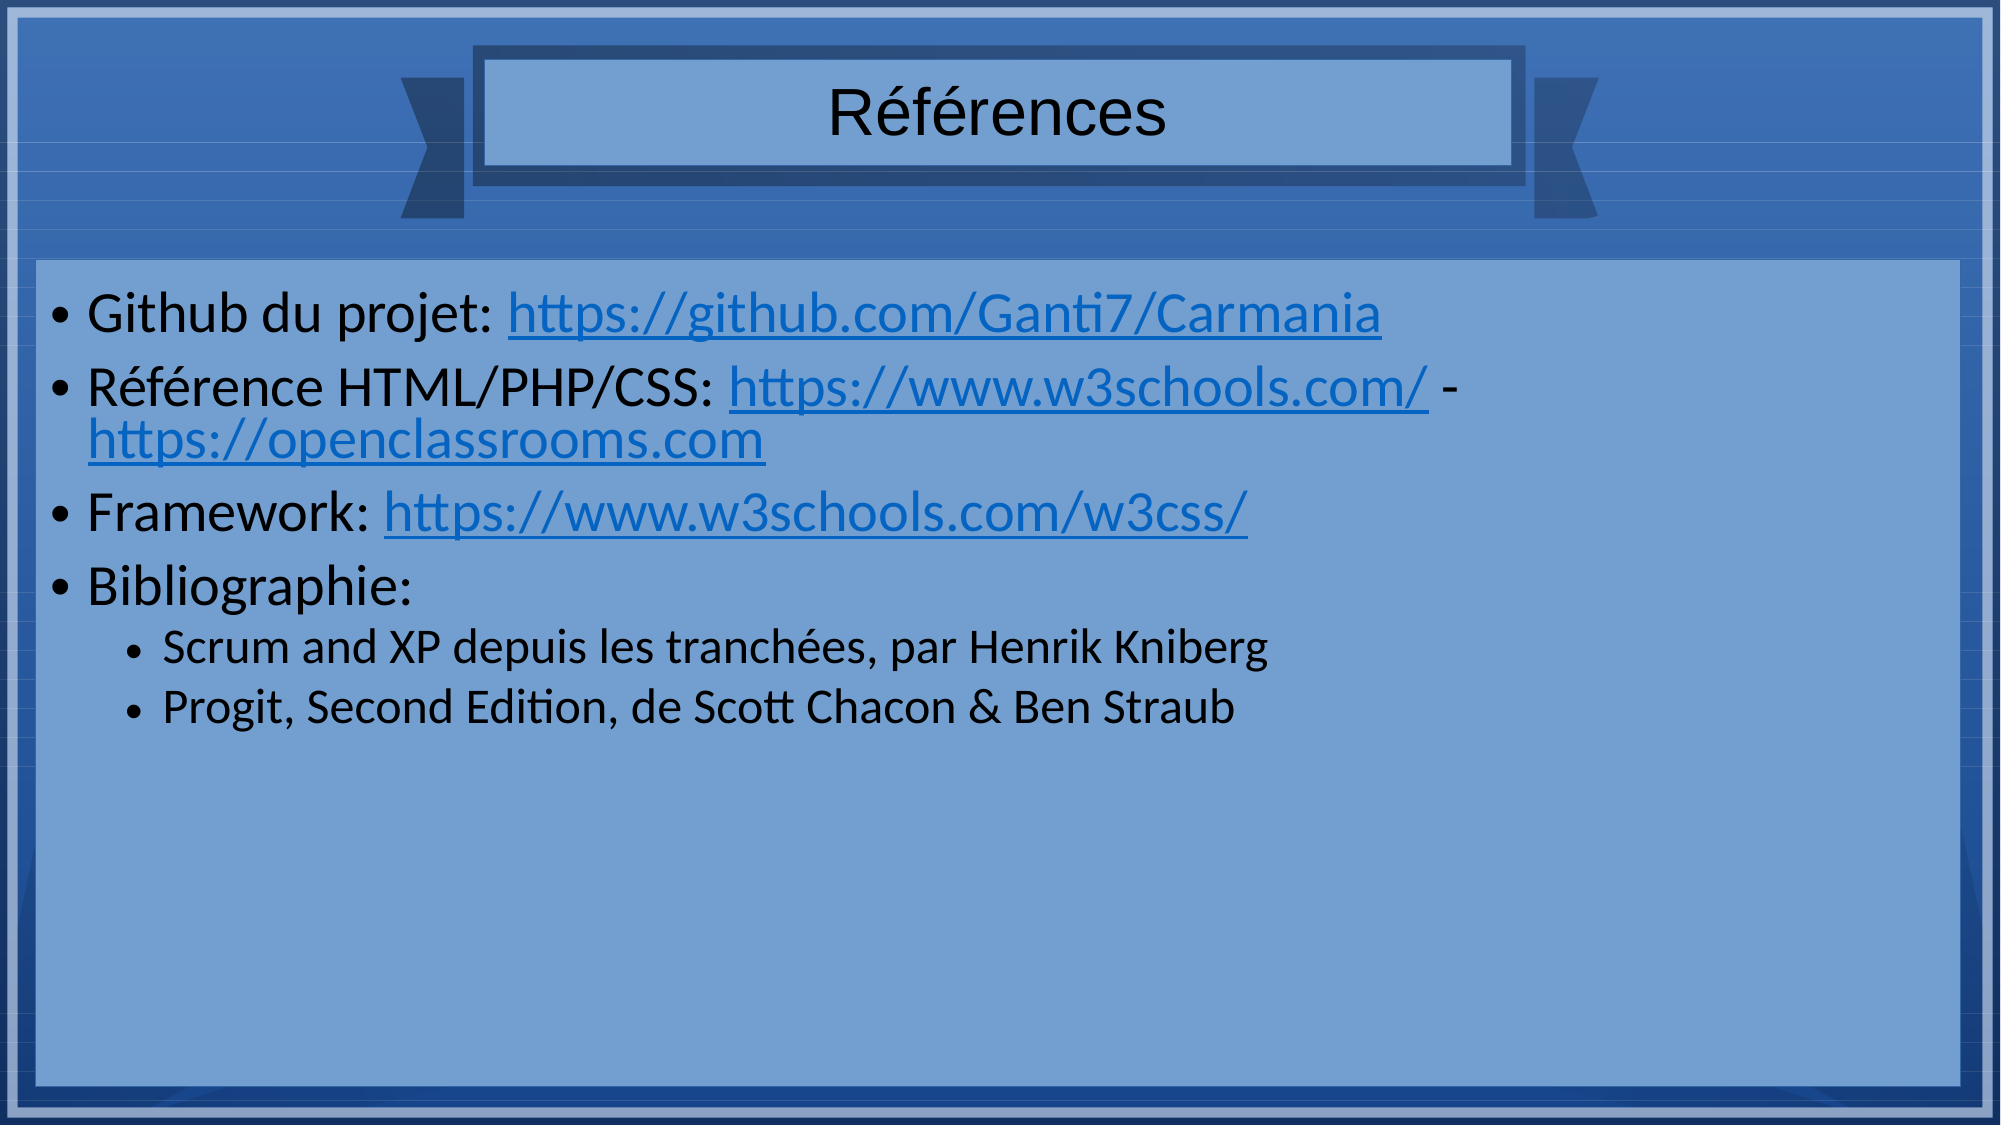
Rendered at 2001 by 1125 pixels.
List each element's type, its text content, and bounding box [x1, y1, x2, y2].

text_box Github du projet: https://github.com/Ganti7/Carmania Référence HTML/PHP/CSS: https://www.w3schools.com/ - https://openclassrooms.com Framework: https://www.w3schools.com/w3css/ Bibliographie: Scrum and XP depuis les tranchées, par Henrik Kniberg Progit, Second Edition, de Scott Chacon & Ben Straub [35, 283, 1490, 832]
text_box Références [484, 59, 1512, 166]
text_box [35, 259, 1961, 1087]
